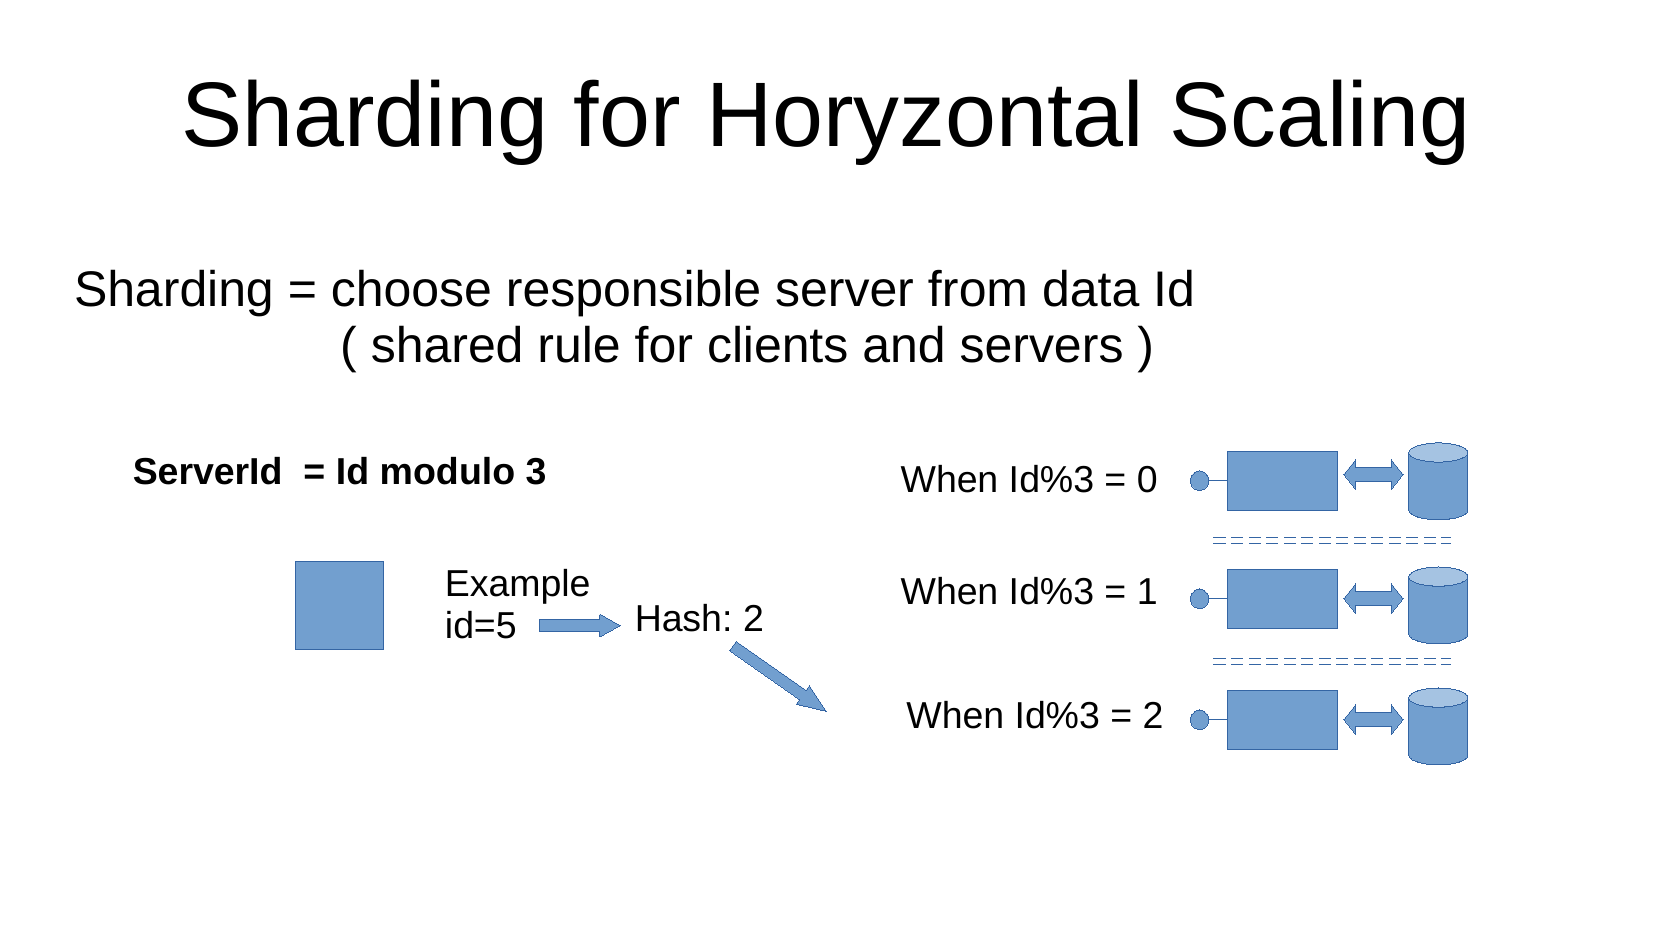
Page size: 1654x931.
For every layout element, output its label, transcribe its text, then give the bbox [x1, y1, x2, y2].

text_box [1190, 470, 1209, 491]
text_box [1190, 588, 1209, 609]
text_box Sharding = choose responsible server from data Id ( shared rule for clients and servers ) [59, 254, 1211, 381]
text_box * [1408, 442, 1468, 463]
text_box When Id%3 = 2 [891, 687, 1179, 745]
text_box ServerId = Id modulo 3 [118, 442, 563, 500]
text_box [1190, 709, 1209, 730]
text_box [539, 614, 621, 637]
text_box [1343, 704, 1404, 735]
text_box * [1408, 687, 1468, 708]
text_box [1408, 578, 1468, 644]
title Sharding for Horyzontal Scaling [82, 37, 1571, 193]
text_box [1343, 459, 1404, 490]
text_box [1227, 451, 1338, 511]
text_box [295, 561, 384, 650]
text_box [1408, 699, 1468, 765]
text_box [779, 671, 827, 712]
text_box * [1408, 566, 1468, 587]
text_box [1408, 454, 1468, 520]
text_box When Id%3 = 1 [885, 563, 1173, 621]
text_box [1227, 569, 1338, 629]
text_box Hash: 2 [620, 590, 779, 754]
text_box [1227, 690, 1338, 750]
text_box When Id%3 = 0 [885, 451, 1173, 508]
text_box Example id=5 [430, 555, 616, 663]
text_box [1343, 583, 1404, 614]
